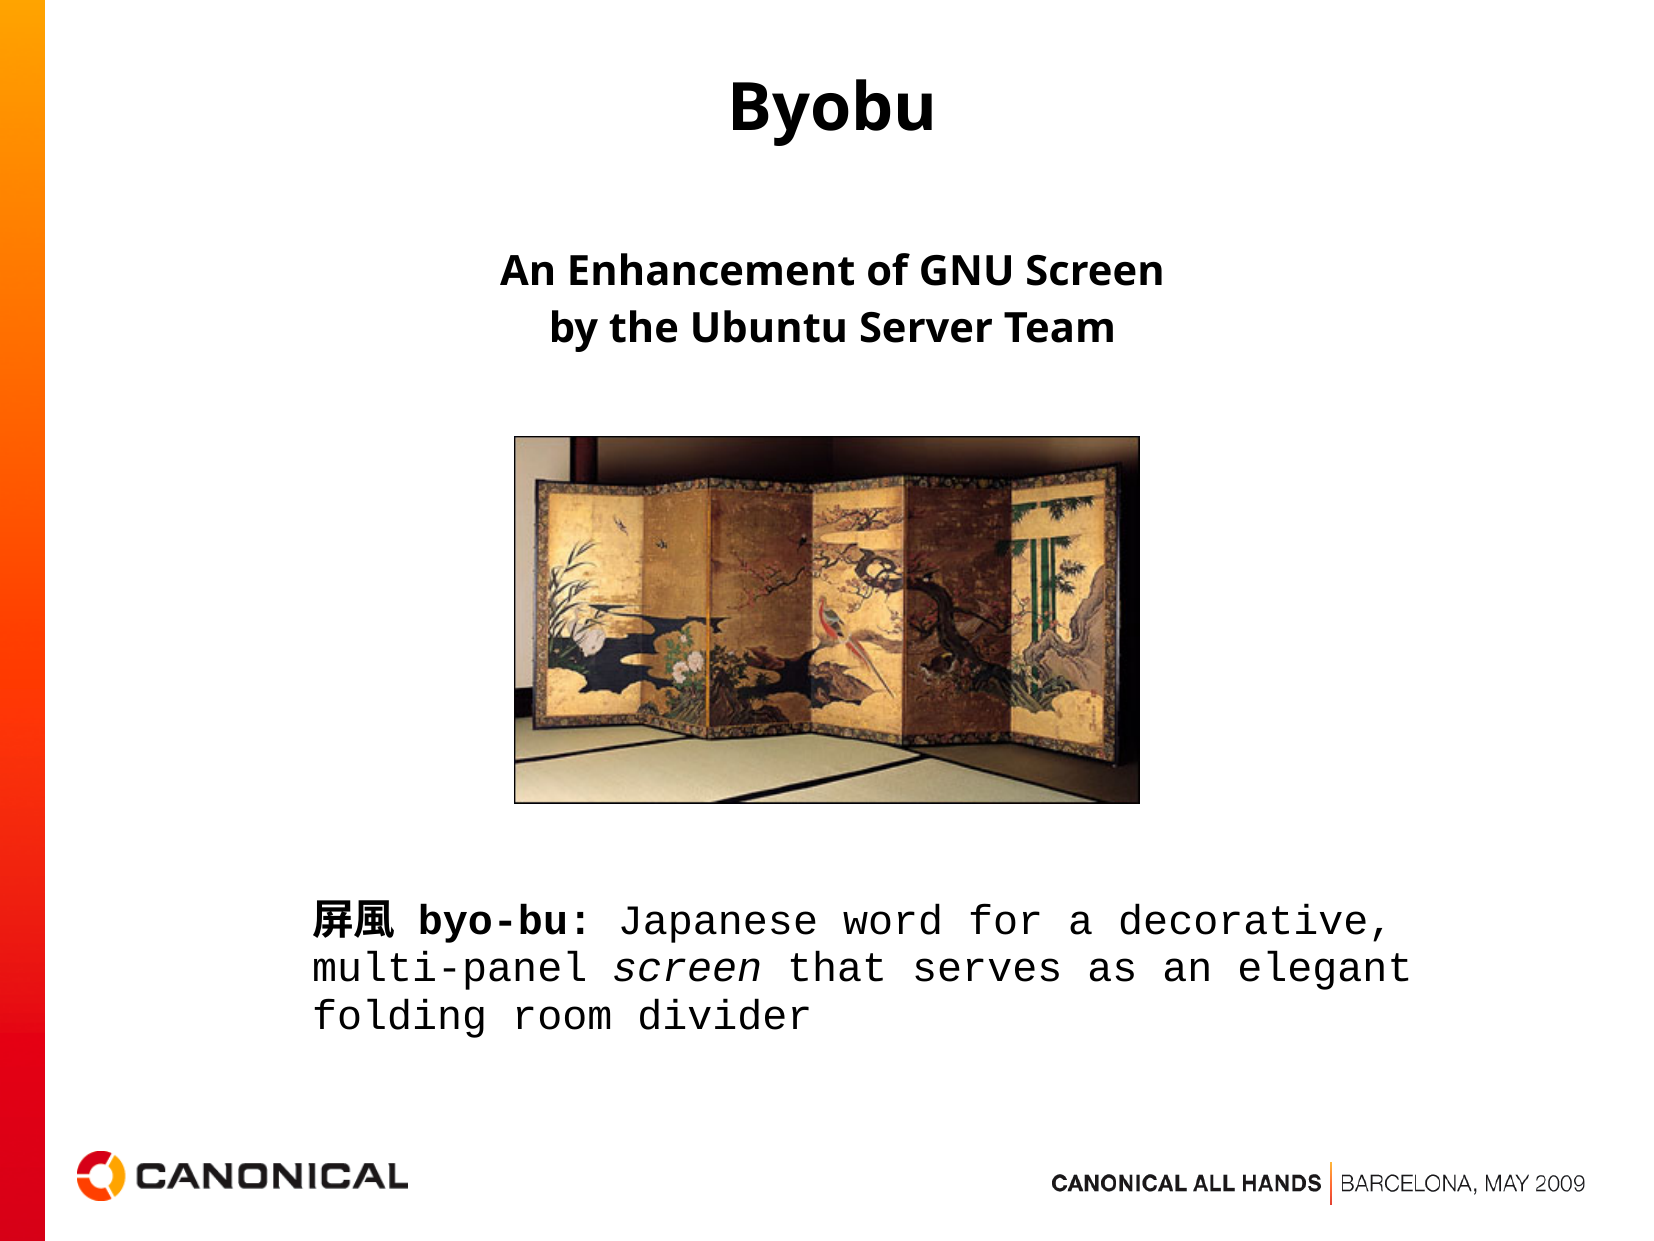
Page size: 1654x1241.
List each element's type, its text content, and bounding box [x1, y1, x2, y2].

title 屏風 byo-bu: Japanese word for a decorative, multi-panel screen that serves as an elegant folding room divider [312, 870, 1415, 1062]
title Byobu An Enhancement of GNU Screen by the Ubuntu Server Team [76, 80, 1589, 333]
picture [0, 0, 45, 1241]
picture [1051, 1162, 1585, 1205]
picture [514, 436, 1140, 804]
picture [77, 1151, 408, 1201]
